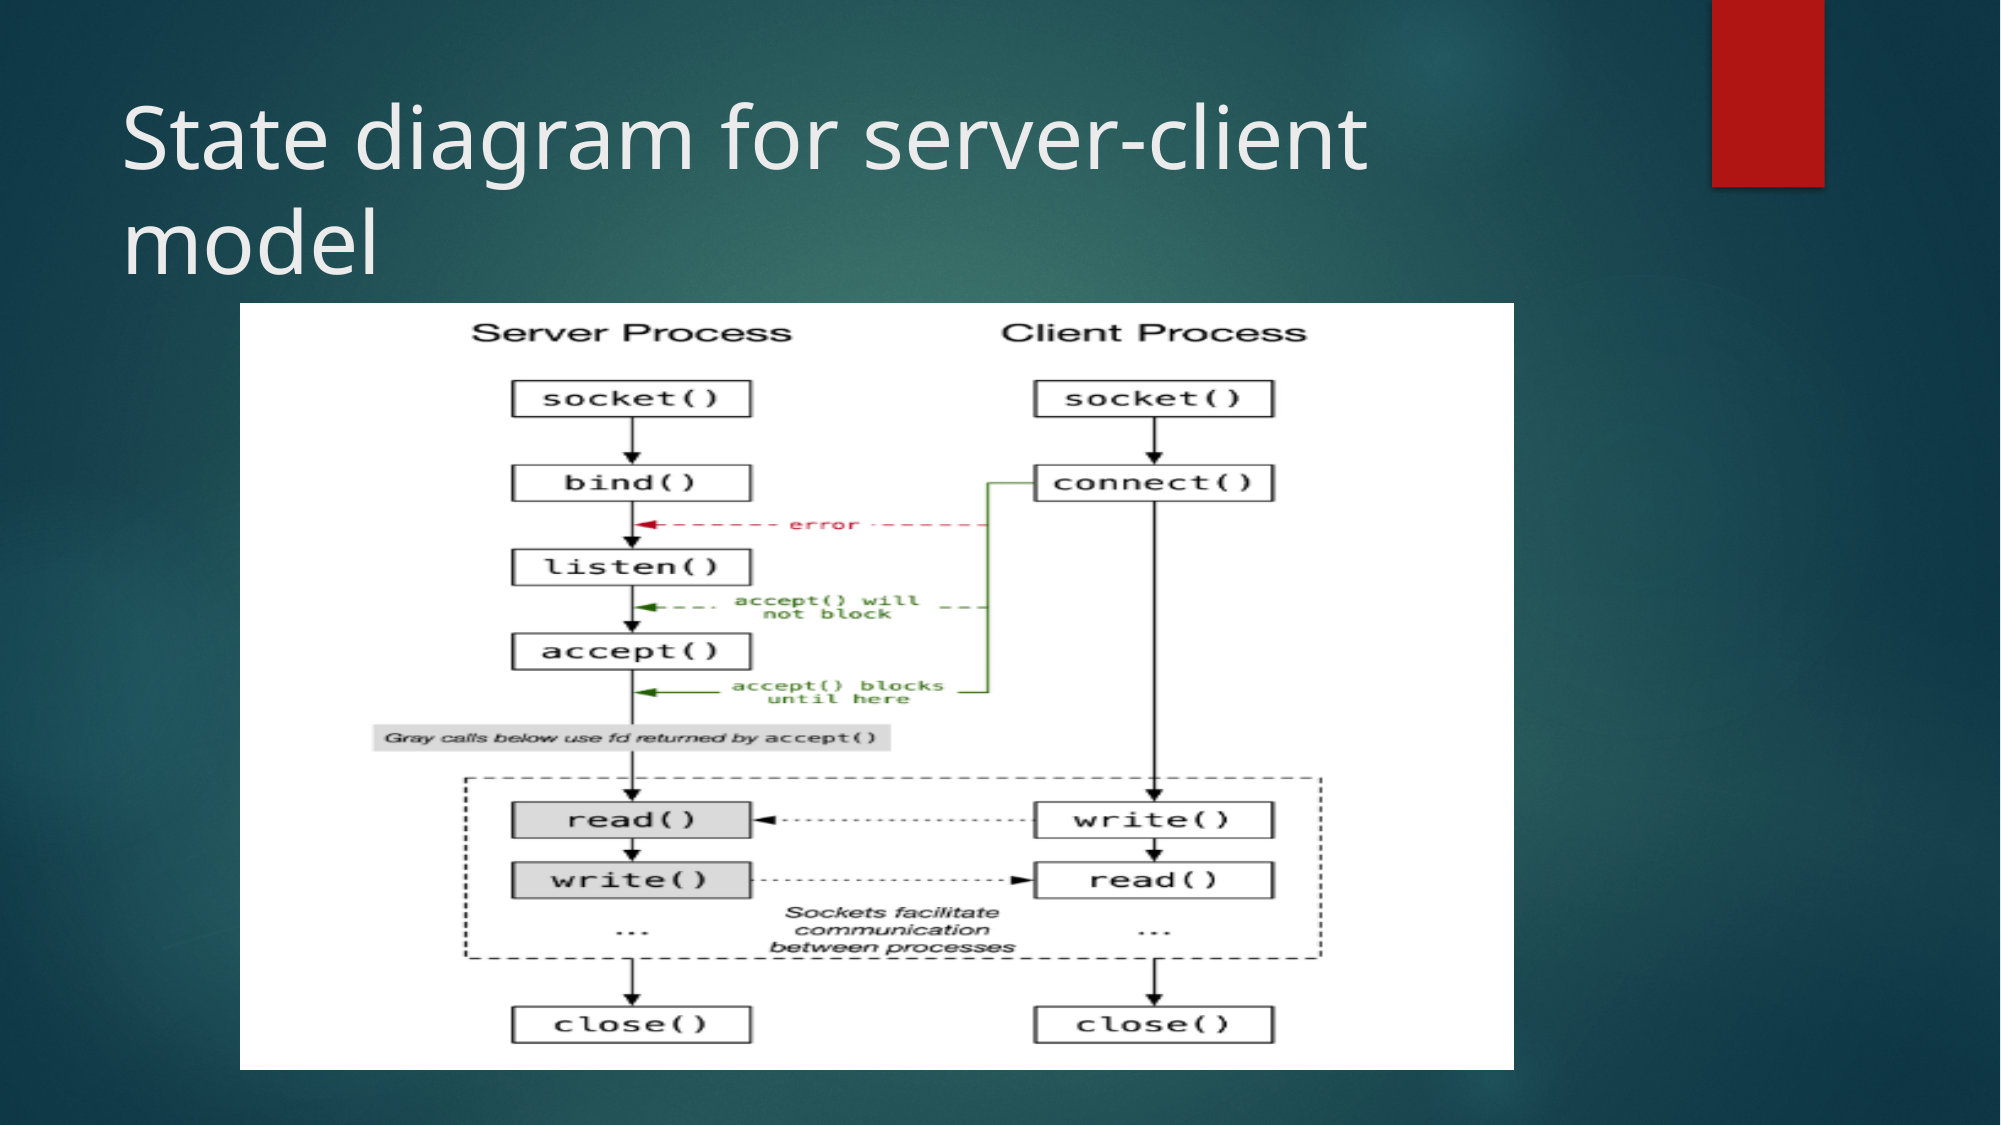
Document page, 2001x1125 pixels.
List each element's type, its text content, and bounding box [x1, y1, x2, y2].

picture [0, 0, 2001, 1125]
title State diagram for server-client model [106, 74, 1649, 234]
